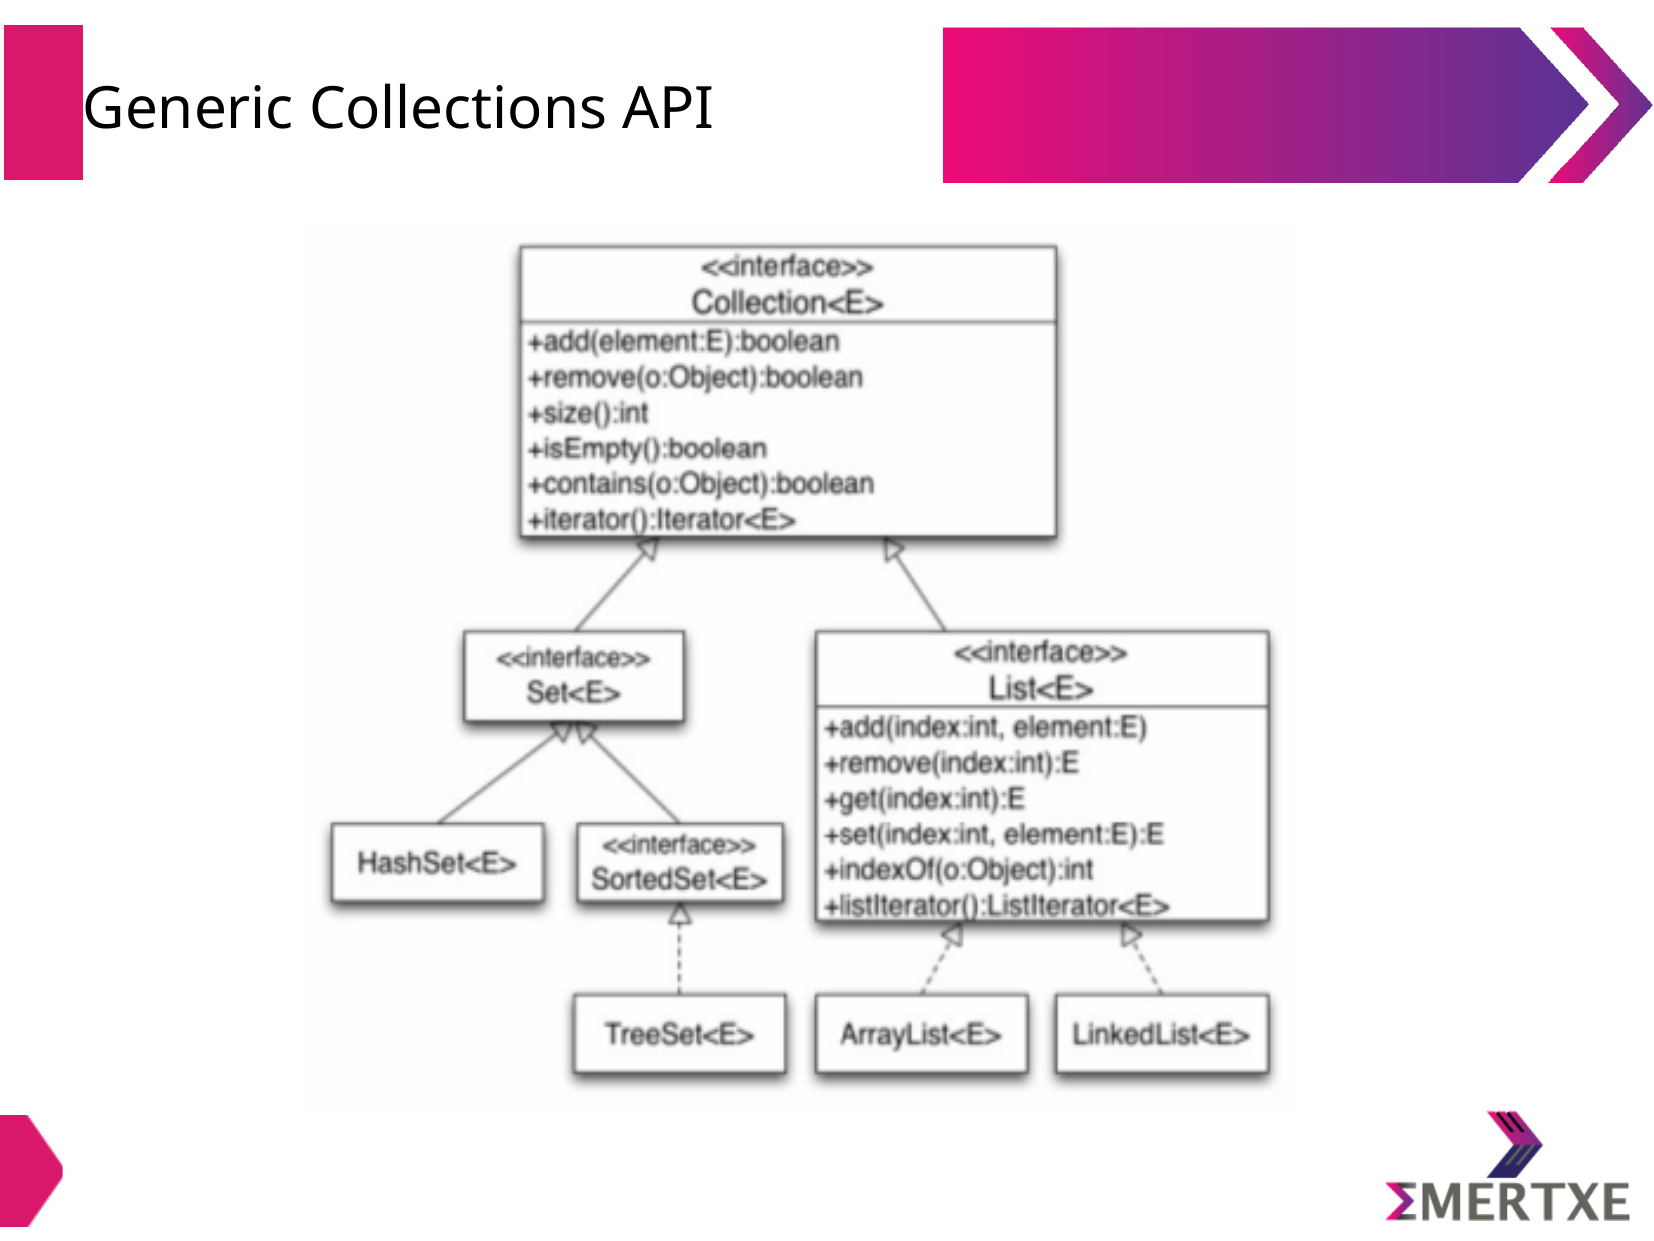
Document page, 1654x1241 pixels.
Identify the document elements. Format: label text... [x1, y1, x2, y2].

title Generic Collections API [82, 2, 1571, 210]
picture [225, 224, 1631, 1221]
picture [1571, 27, 1653, 183]
